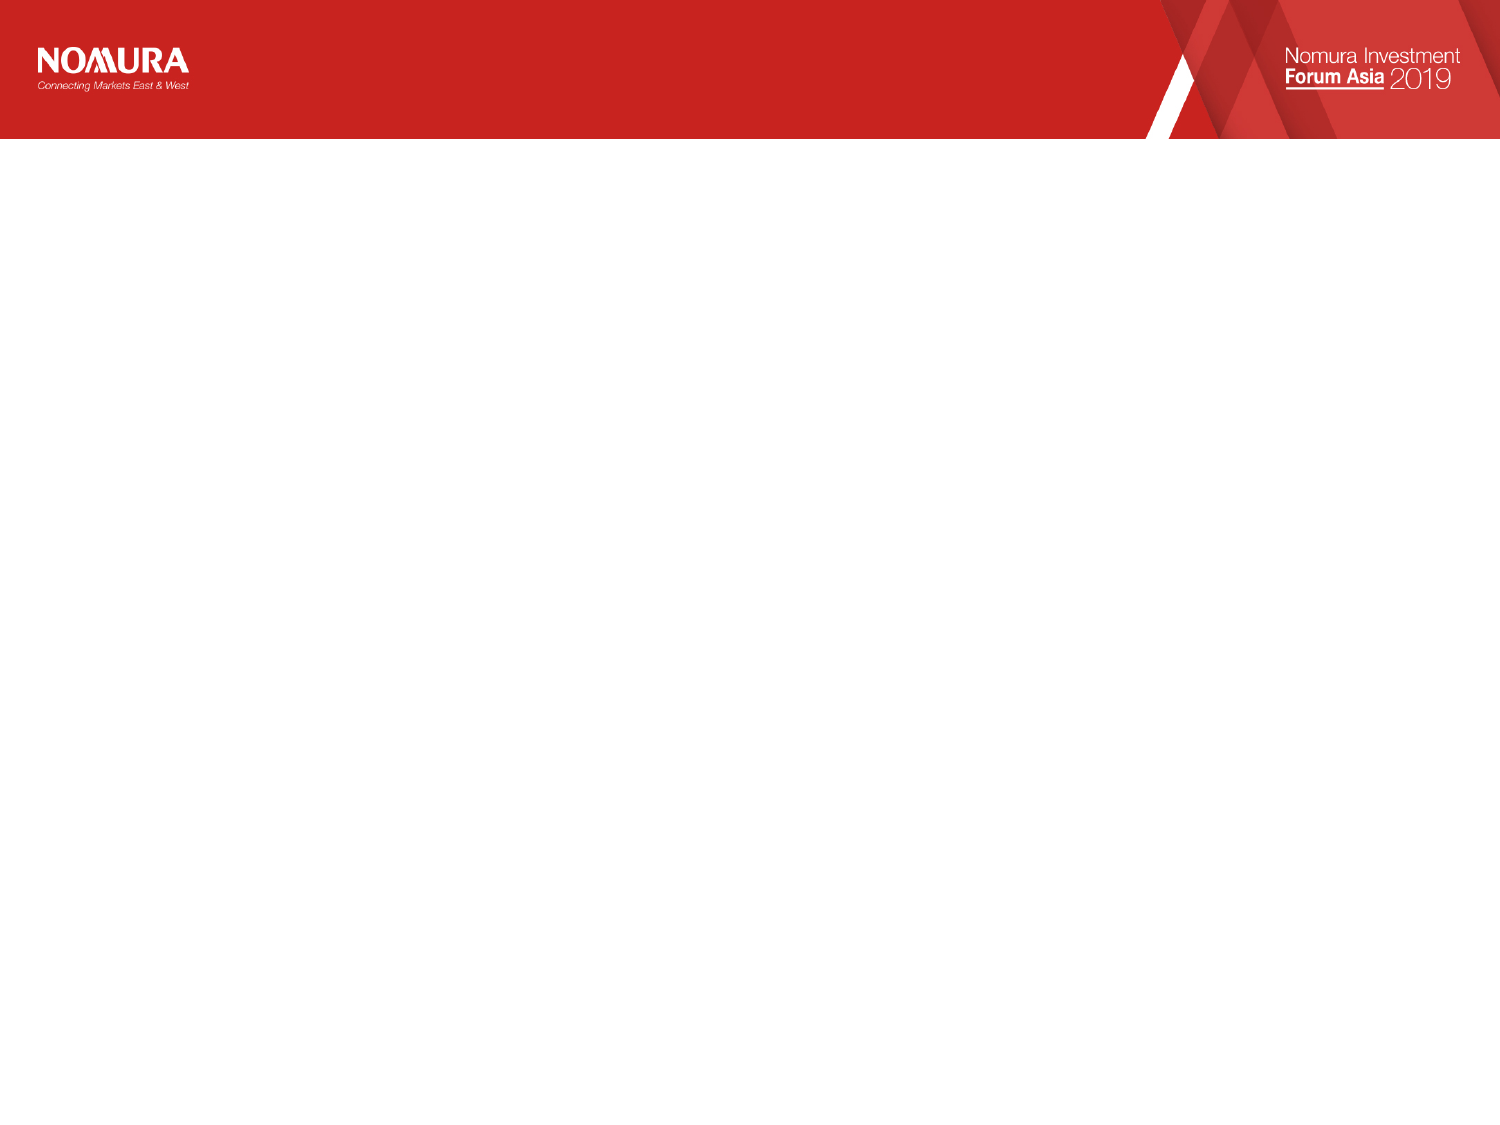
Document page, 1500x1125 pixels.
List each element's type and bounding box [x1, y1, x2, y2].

picture [0, 0, 1500, 139]
